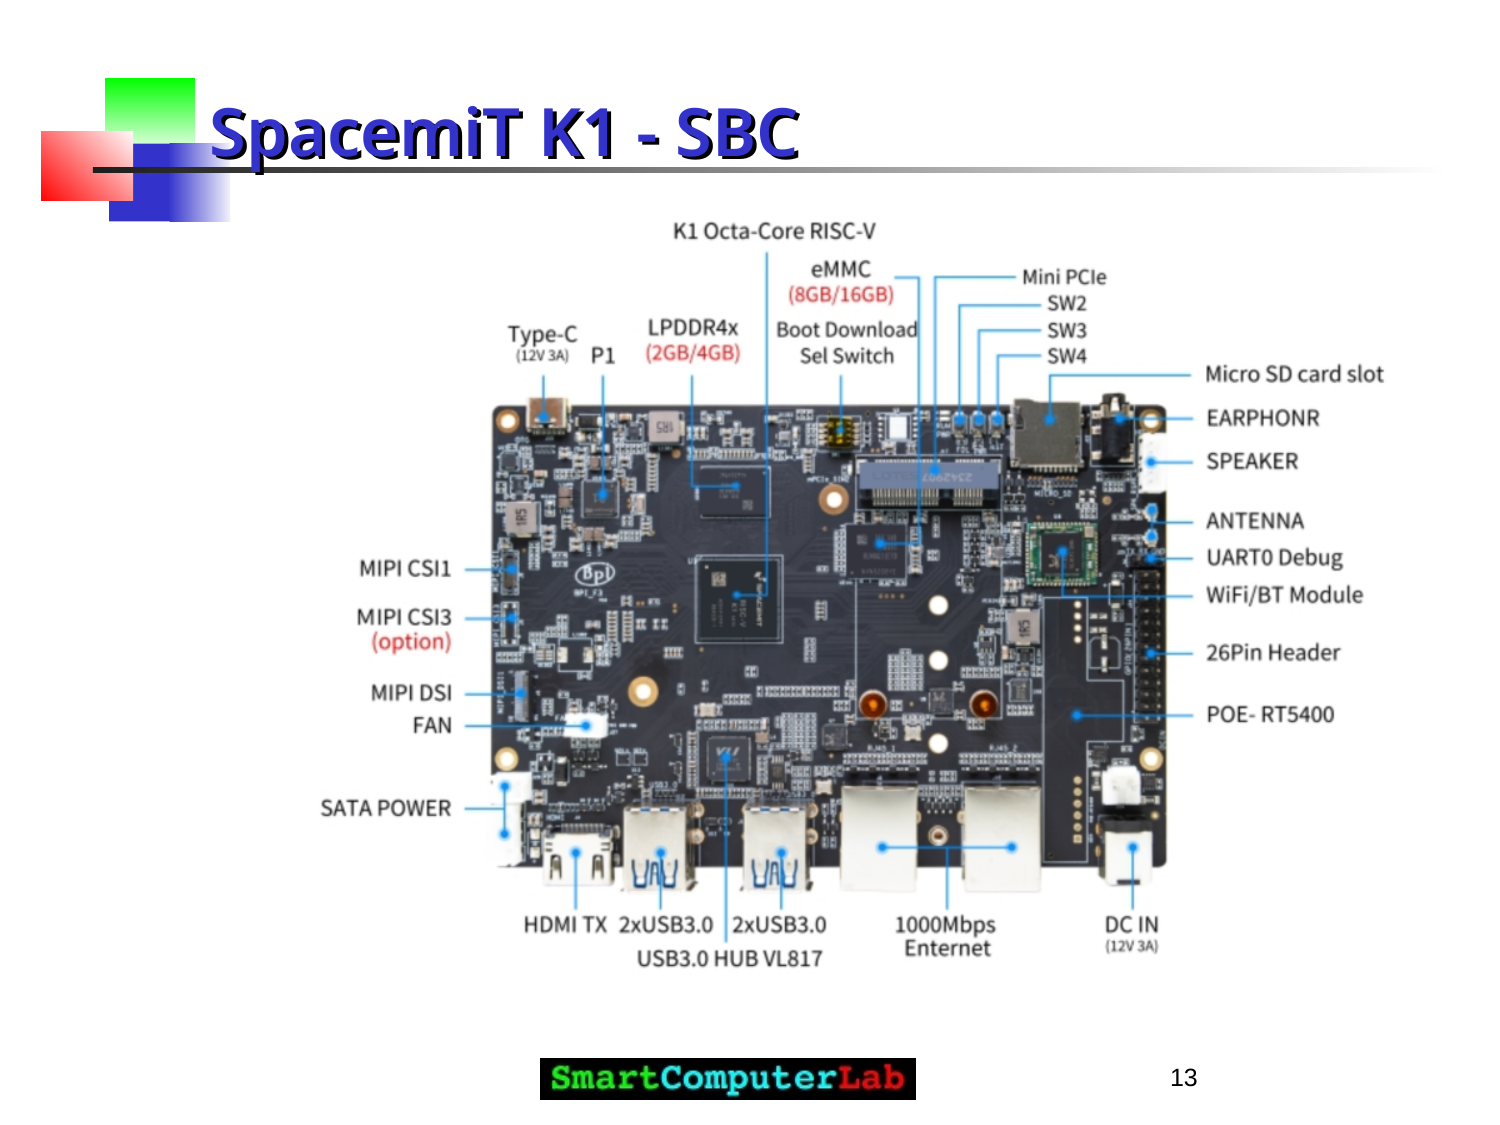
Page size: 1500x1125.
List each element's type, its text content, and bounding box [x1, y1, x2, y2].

picture [285, 194, 1429, 991]
picture [540, 1058, 916, 1100]
title SpacemiT K1 - SBC [195, 81, 1472, 178]
